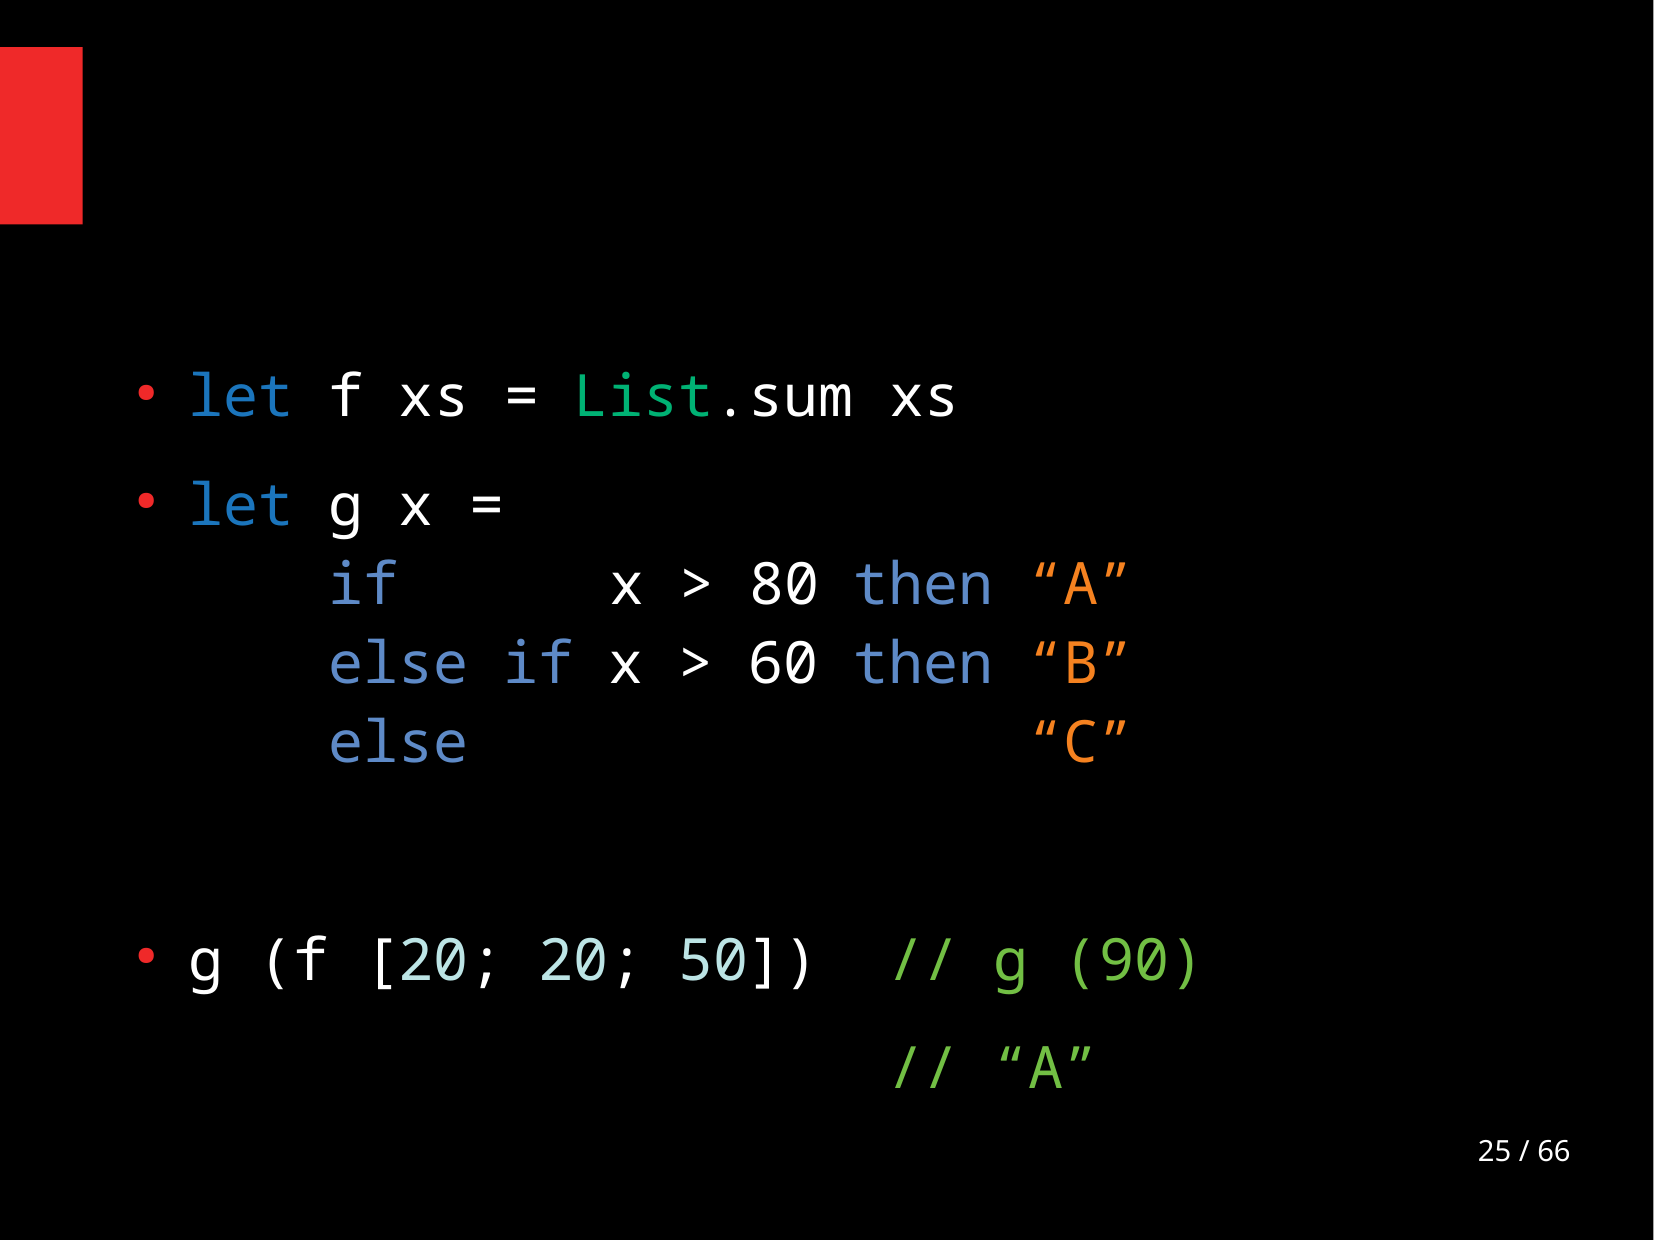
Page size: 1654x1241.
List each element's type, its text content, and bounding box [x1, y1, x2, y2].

list let f xs = List.sum xs let g x = if x > 80 then “A” else if x > 60 then “B” else “C” g (f [20; 20; 50]) // g (90) // “A” [118, 354, 1536, 1074]
